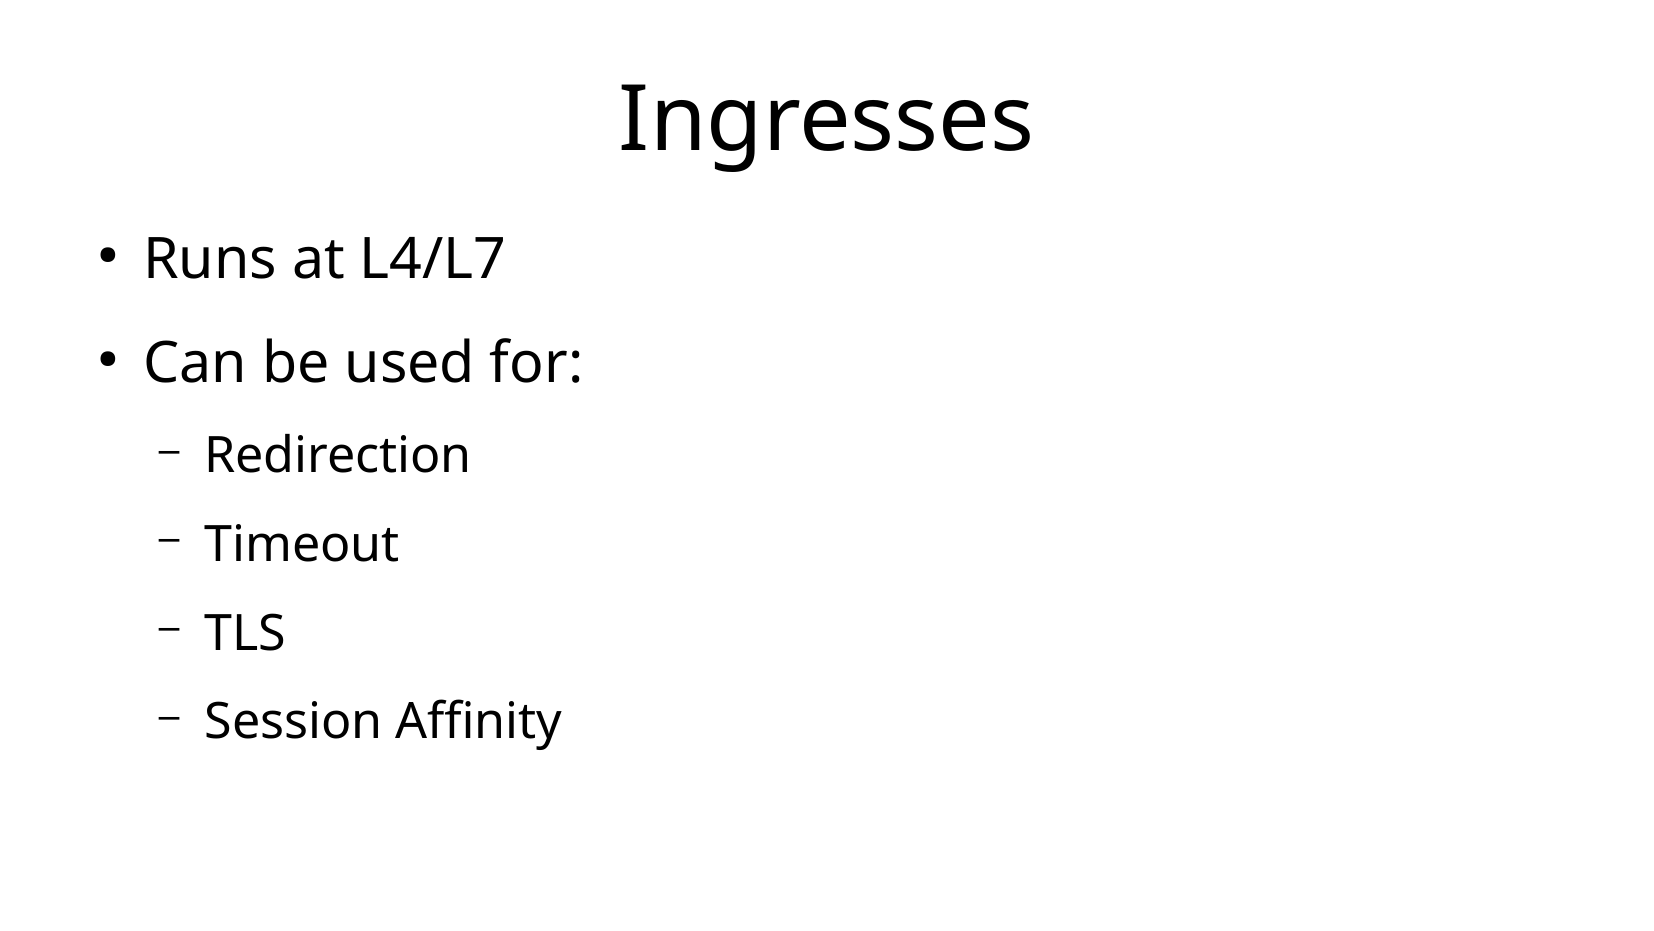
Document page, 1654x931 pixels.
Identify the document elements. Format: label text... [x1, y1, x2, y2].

list Runs at L4/L7 Can be used for: Redirection Timeout TLS Session Affinity [82, 217, 1571, 758]
title Ingresses [82, 37, 1571, 193]
